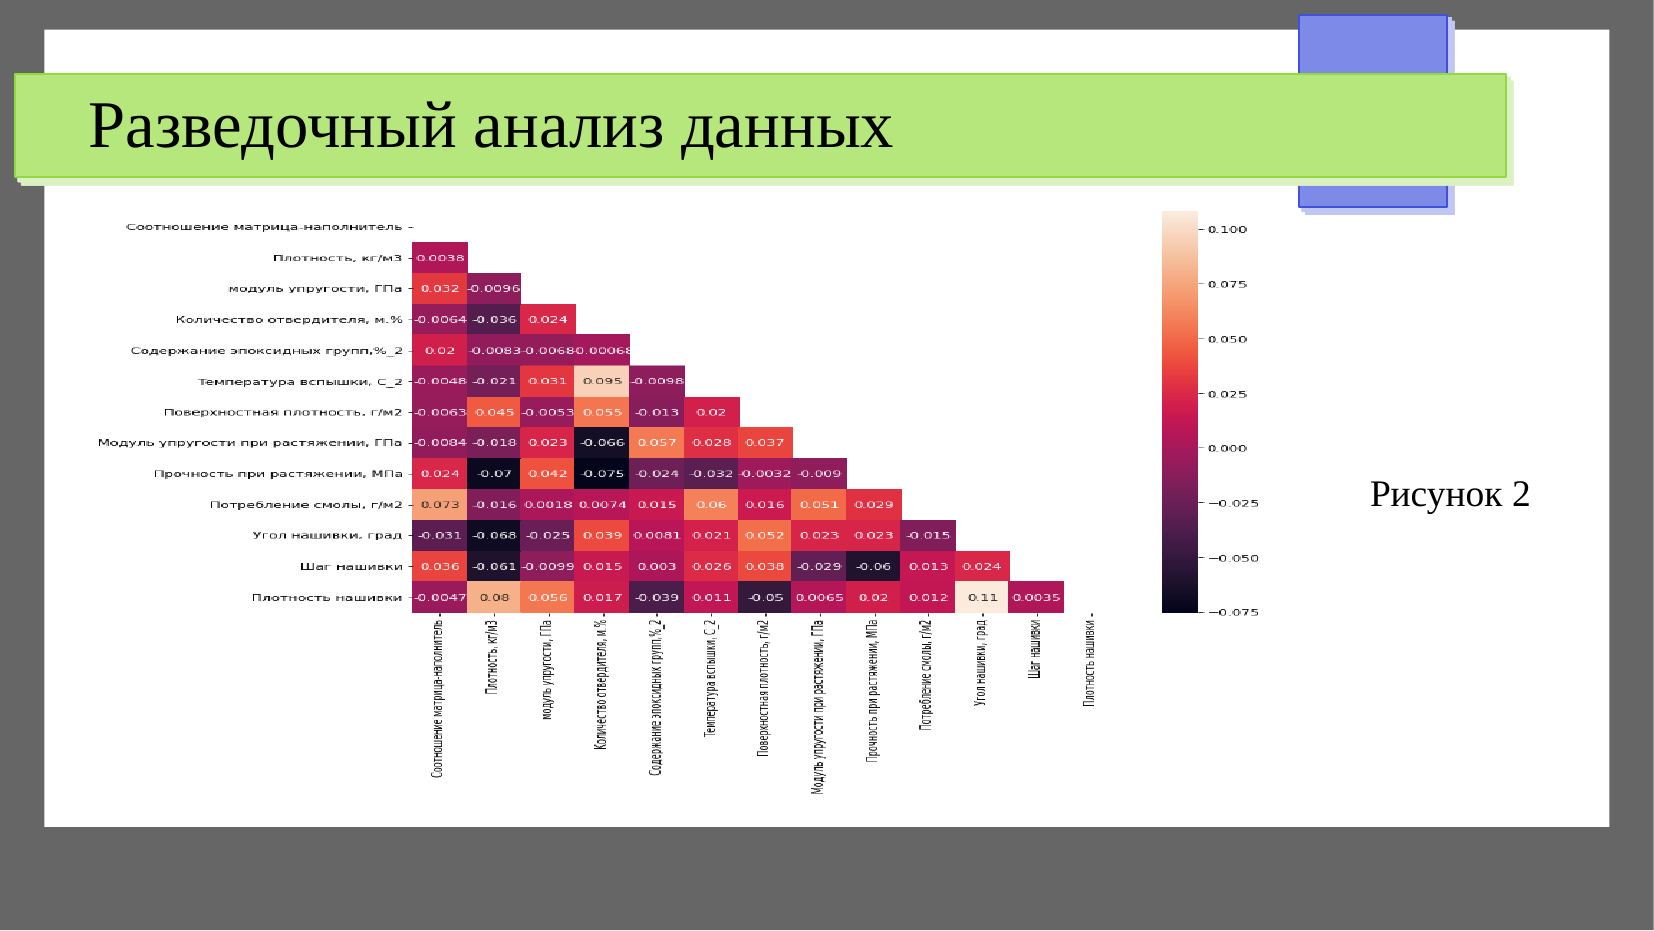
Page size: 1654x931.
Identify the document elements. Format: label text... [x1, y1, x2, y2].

picture [88, 206, 1270, 798]
list Рисунок 2 [1299, 221, 1565, 813]
title Разведочный анализ данных [88, 73, 1506, 178]
